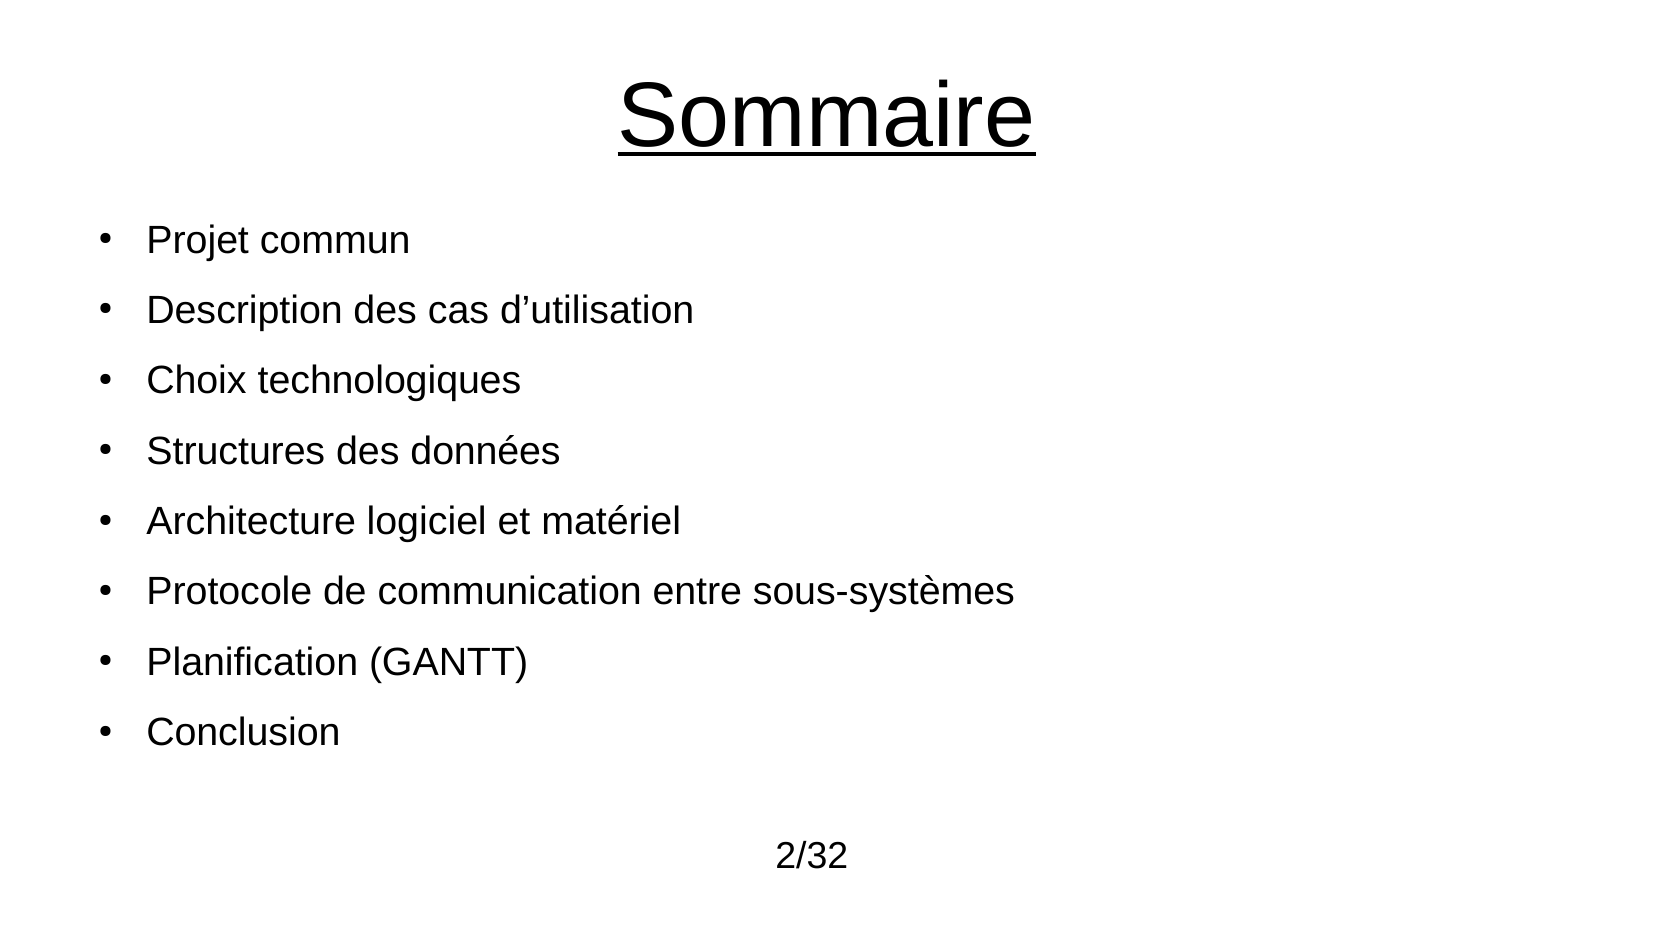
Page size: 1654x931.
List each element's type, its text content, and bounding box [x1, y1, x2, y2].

list Projet commun Description des cas d’utilisation Choix technologiques Structures des données Architecture logiciel et matériel Protocole de communication entre sous-systèmes Planification (GANTT) Conclusion [82, 217, 1571, 758]
text_box 2/32 [760, 826, 1388, 884]
title Sommaire [82, 37, 1571, 193]
